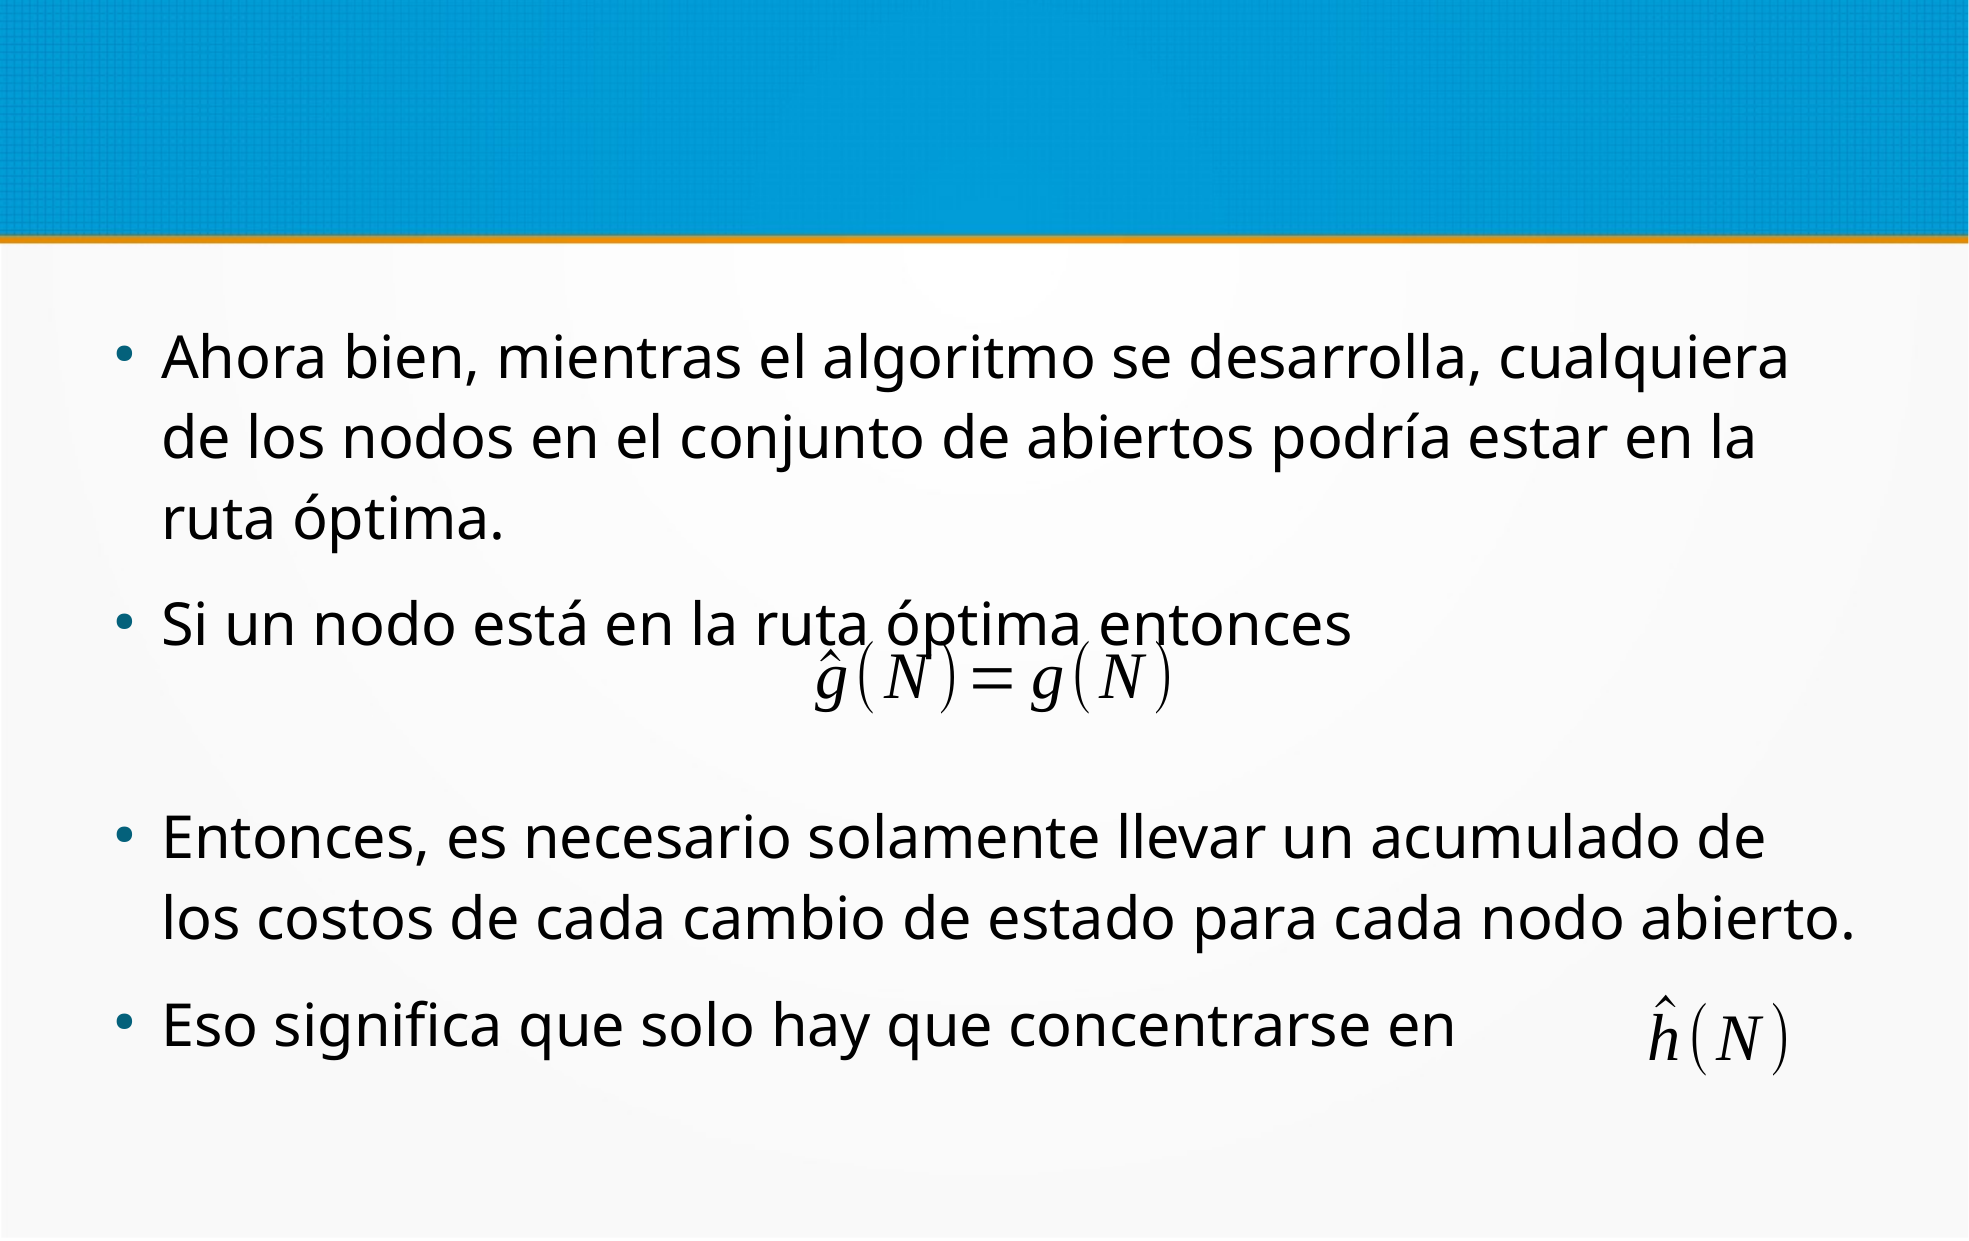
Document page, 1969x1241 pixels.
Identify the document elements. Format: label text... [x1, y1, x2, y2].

chart [1641, 991, 1799, 1081]
picture [0, 233, 1969, 1241]
chart [805, 637, 1182, 718]
list Ahora bien, mientras el algoritmo se desarrolla, cualquiera de los nodos en el conjunto de abiertos podría estar en la ruta óptima. Si un nodo está en la ruta óptima entonces Entonces, es necesario solamente llevar un acumulado de los costos de cada cambio de estado para cada nodo abierto. Eso significa que solo hay que concentrarse en [98, 315, 1861, 1081]
